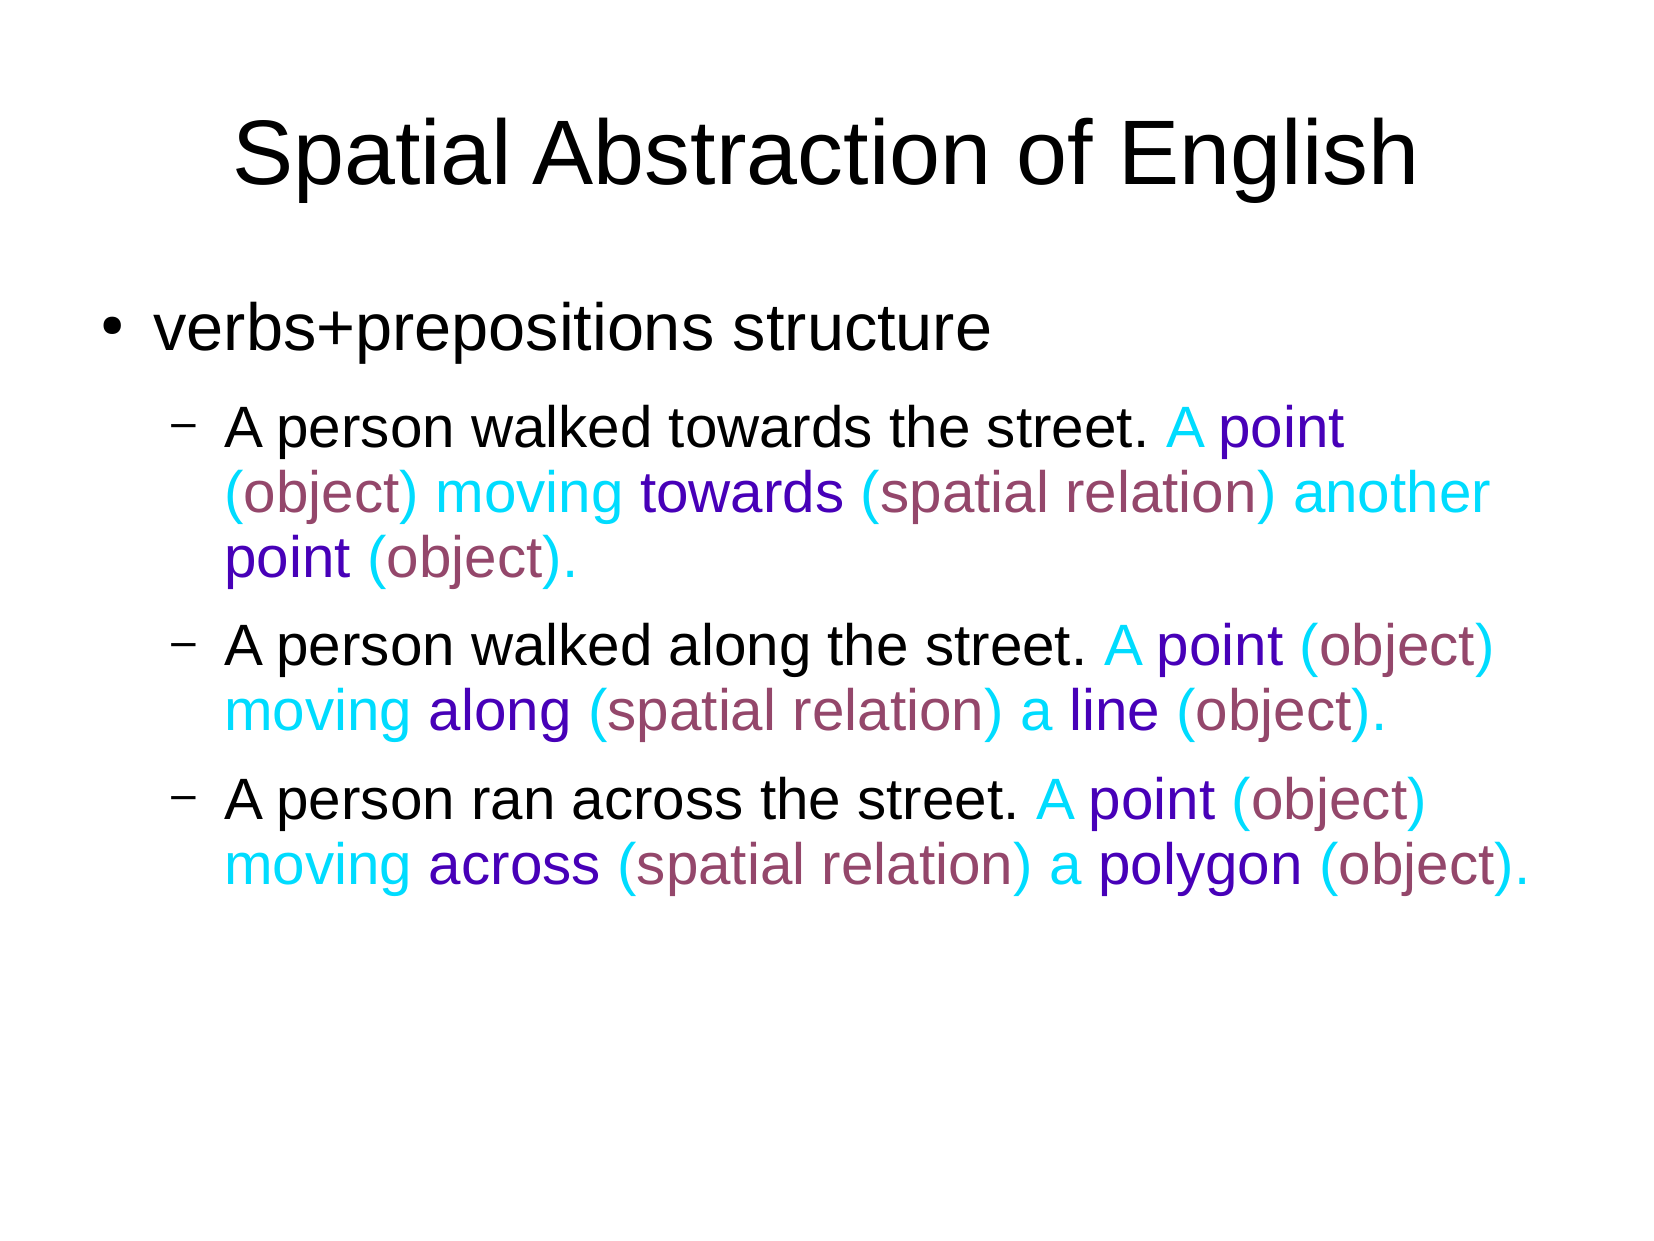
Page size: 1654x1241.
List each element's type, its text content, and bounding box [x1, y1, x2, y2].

title Spatial Abstraction of English [82, 49, 1571, 257]
list verbs+prepositions structure A person walked towards the street. A point (object) moving towards (spatial relation) another point (object). A person walked along the street. A point (object) moving along (spatial relation) a line (object). A person ran across the street. A point (object) moving across (spatial relation) a polygon (object). [82, 290, 1538, 1010]
